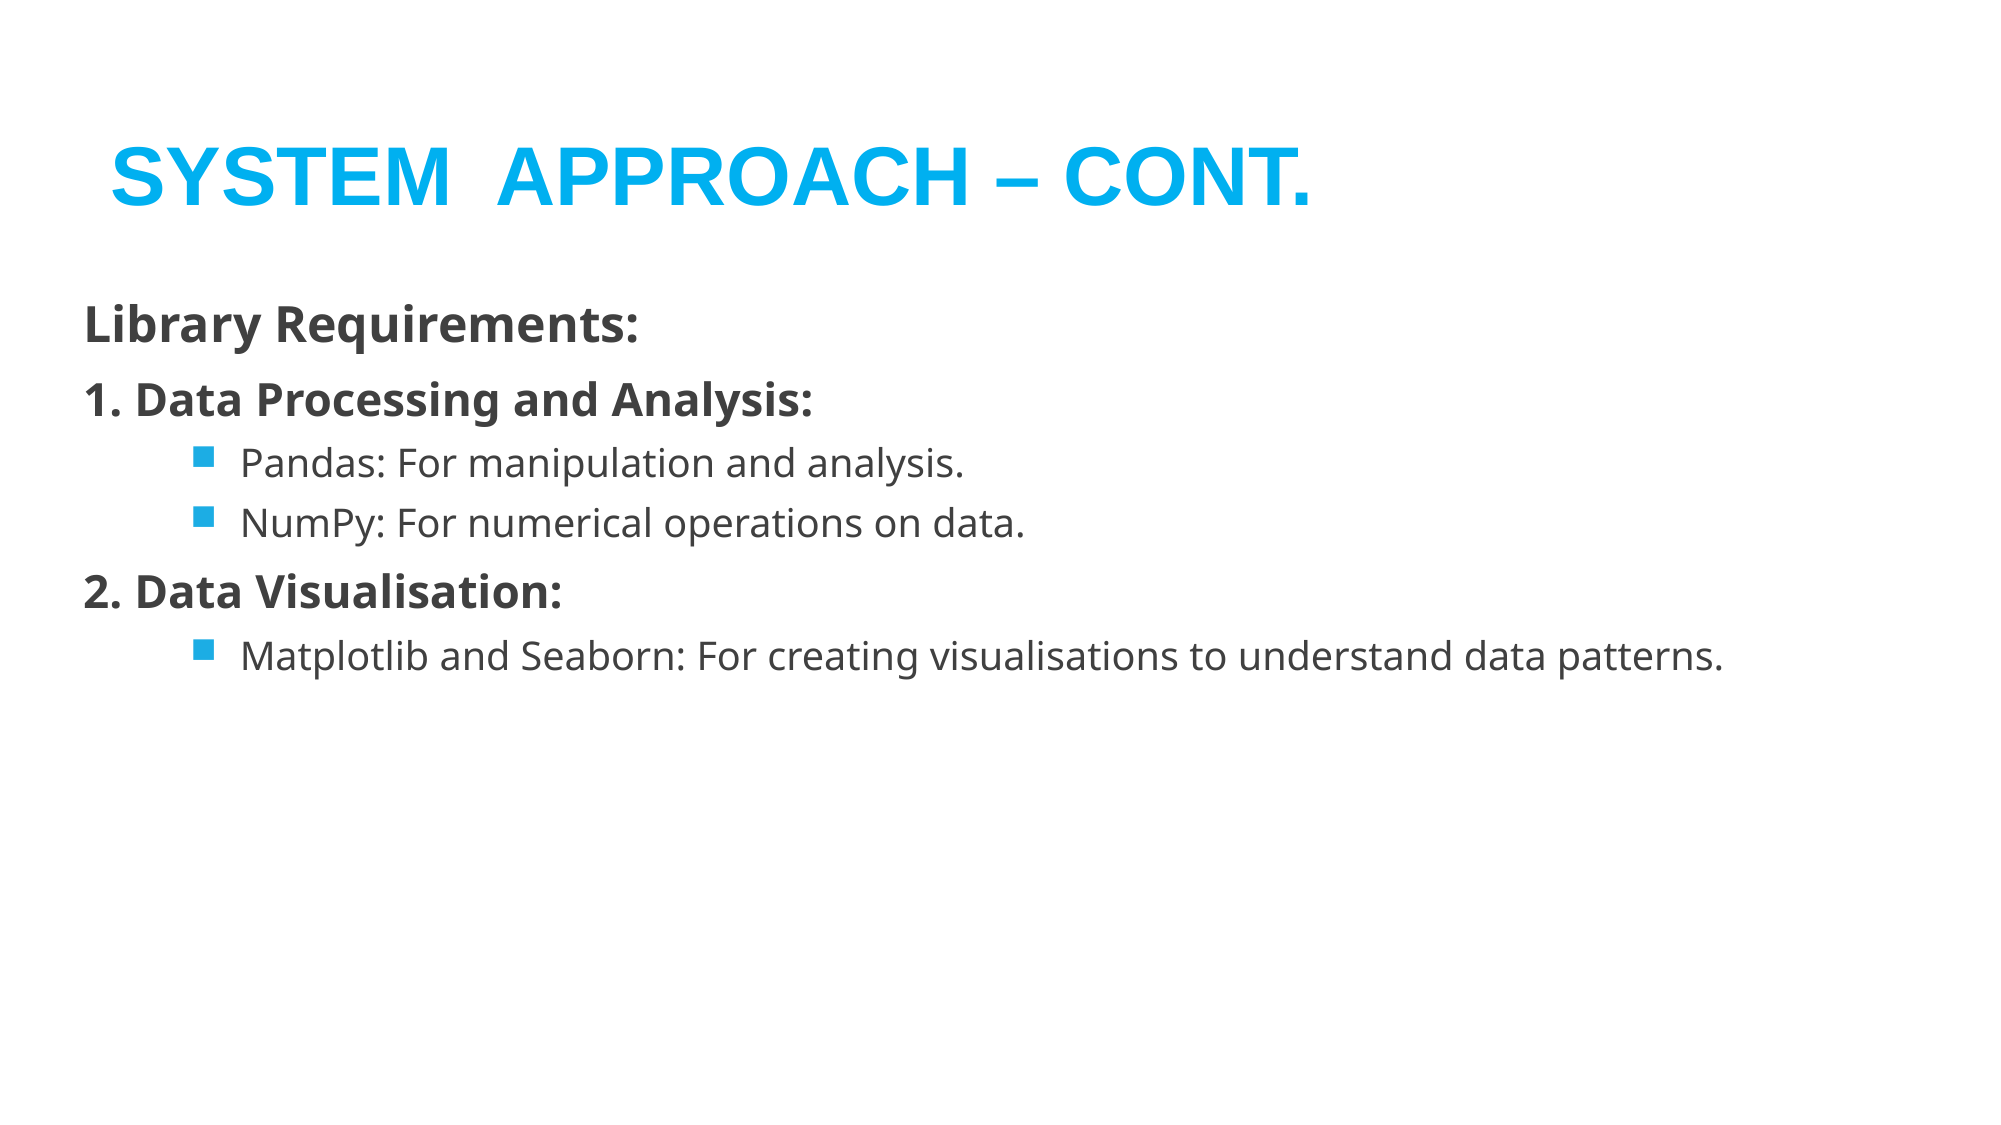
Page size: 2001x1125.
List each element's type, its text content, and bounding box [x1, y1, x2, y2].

list Library Requirements: 1. Data Processing and Analysis: Pandas: For manipulation and analysis. NumPy: For numerical operations on data. 2. Data Visualisation: Matplotlib and Seaborn: For creating visualisations to understand data patterns. [68, 115, 1932, 909]
